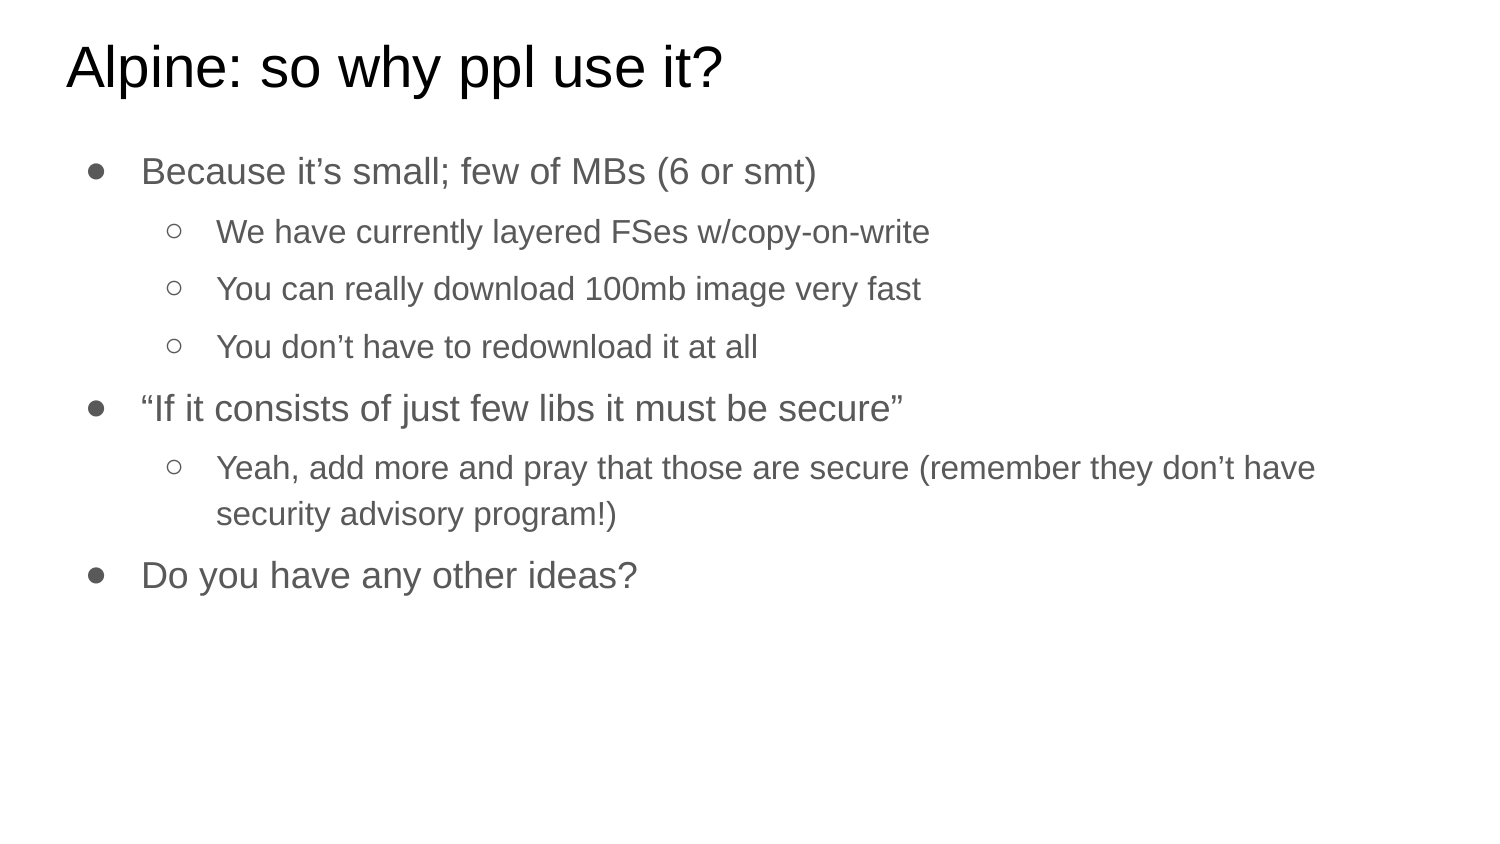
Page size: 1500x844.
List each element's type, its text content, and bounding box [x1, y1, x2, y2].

list Because it’s small; few of MBs (6 or smt) We have currently layered FSes w/copy-on-write You can really download 100mb image very fast You don’t have to redownload it at all “If it consists of just few libs it must be secure” Yeah, add more and pray that those are secure (remember they don’t have security advisory program!) Do you have any other ideas? [51, 125, 1449, 686]
title Alpine: so why ppl use it? [51, 13, 1449, 108]
